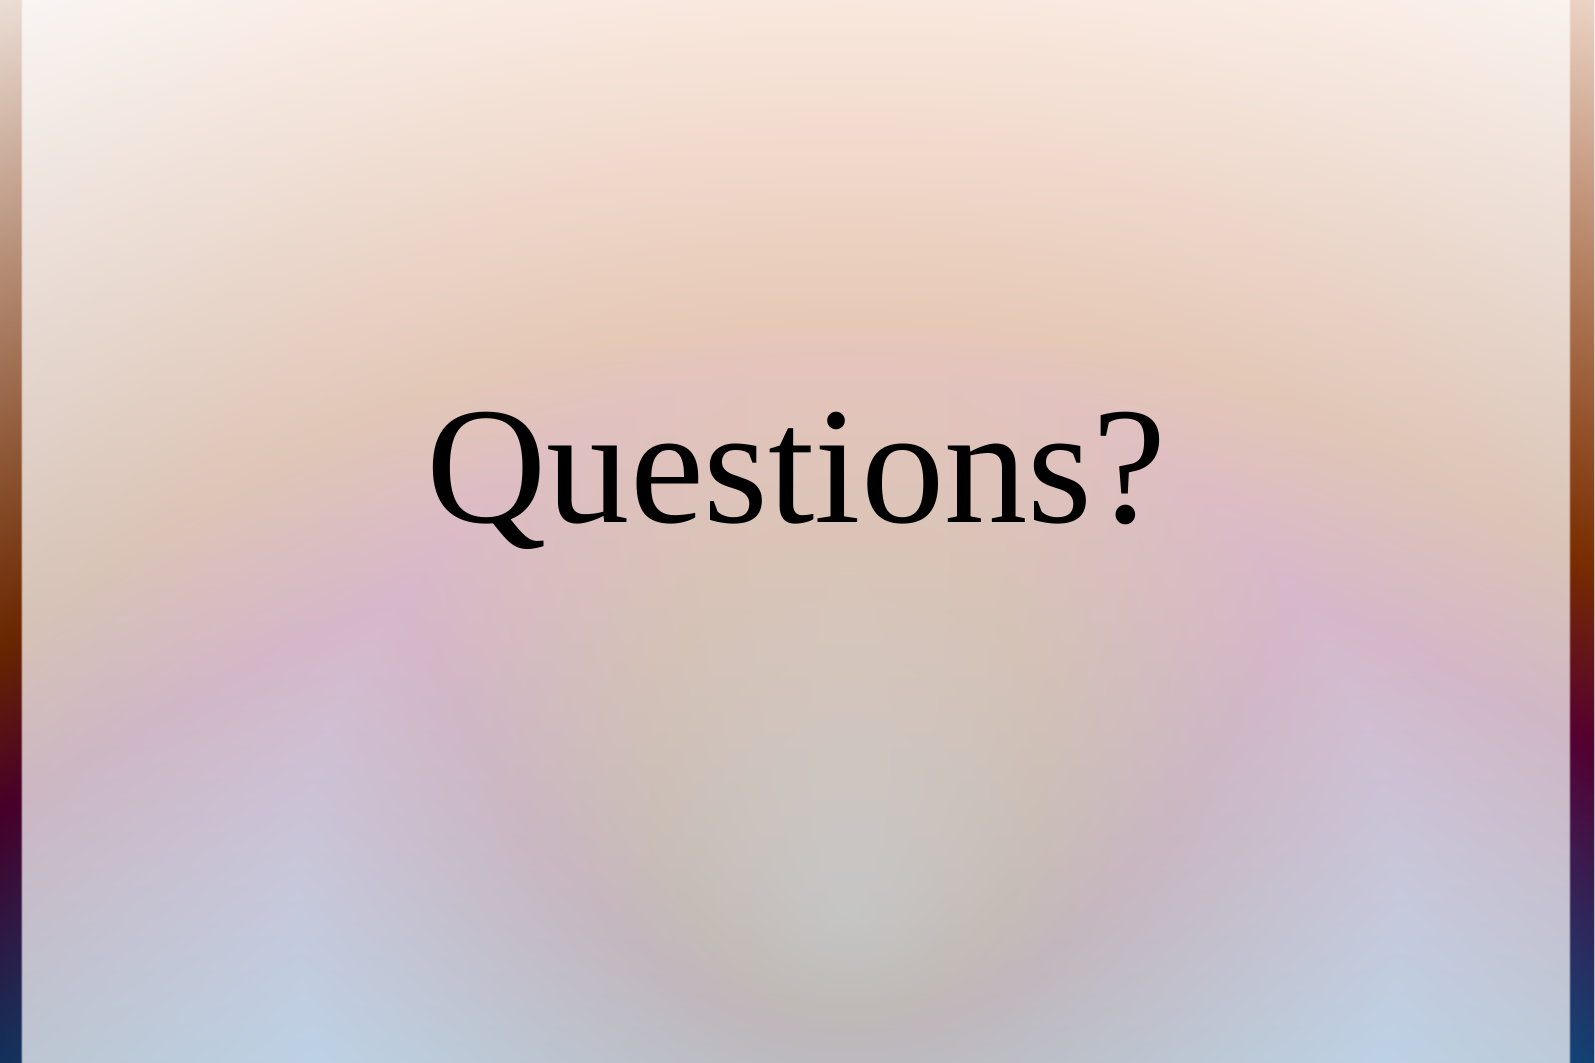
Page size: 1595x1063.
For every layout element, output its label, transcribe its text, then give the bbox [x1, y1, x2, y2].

subtitle Questions? [79, 47, 1515, 886]
picture [0, 0, 1595, 1063]
